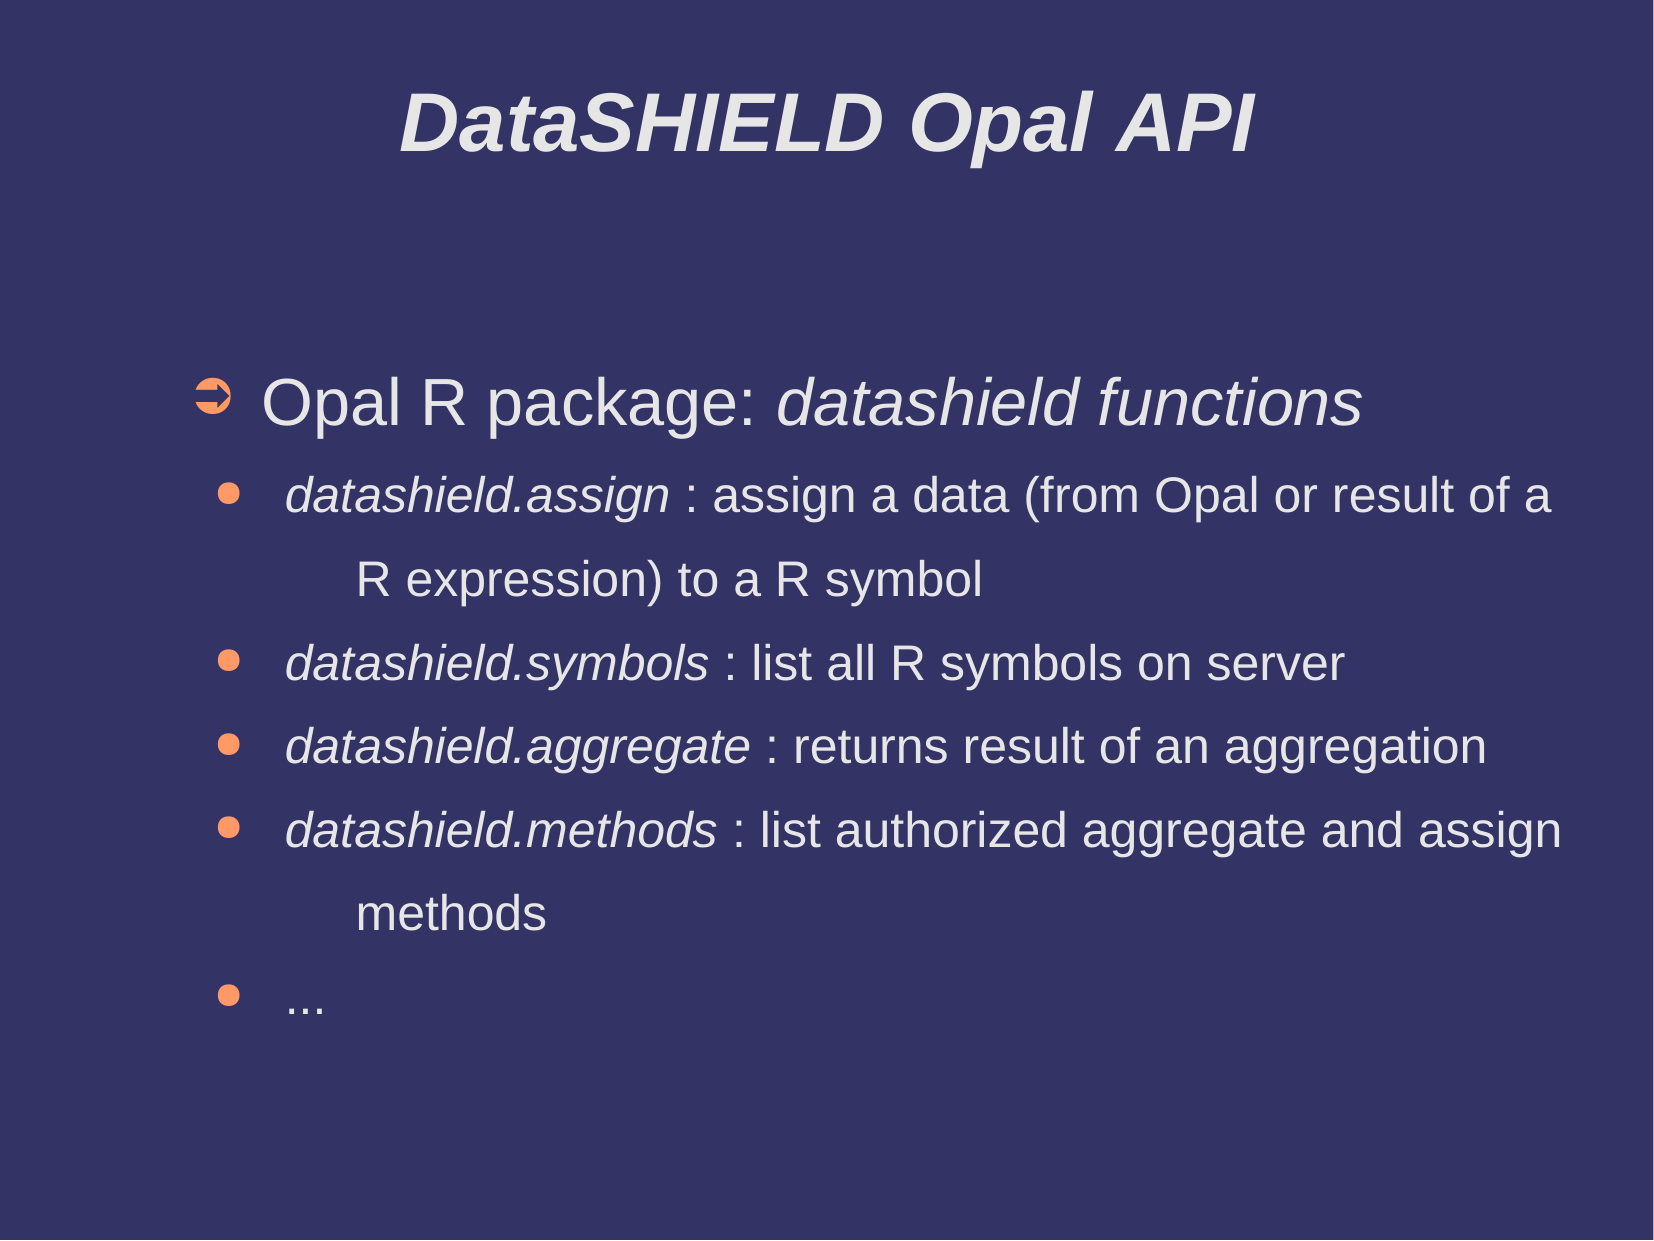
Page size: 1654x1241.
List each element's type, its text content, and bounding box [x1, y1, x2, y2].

title DataSHIELD Opal API [121, 19, 1534, 227]
list Opal R package: datashield functions datashield.assign : assign a data (from Opal or result of a R expression) to a R symbol datashield.symbols : list all R symbols on server datashield.aggregate : returns result of an aggregation datashield.methods : list authorized aggregate and assign methods ... [178, 364, 1570, 1147]
